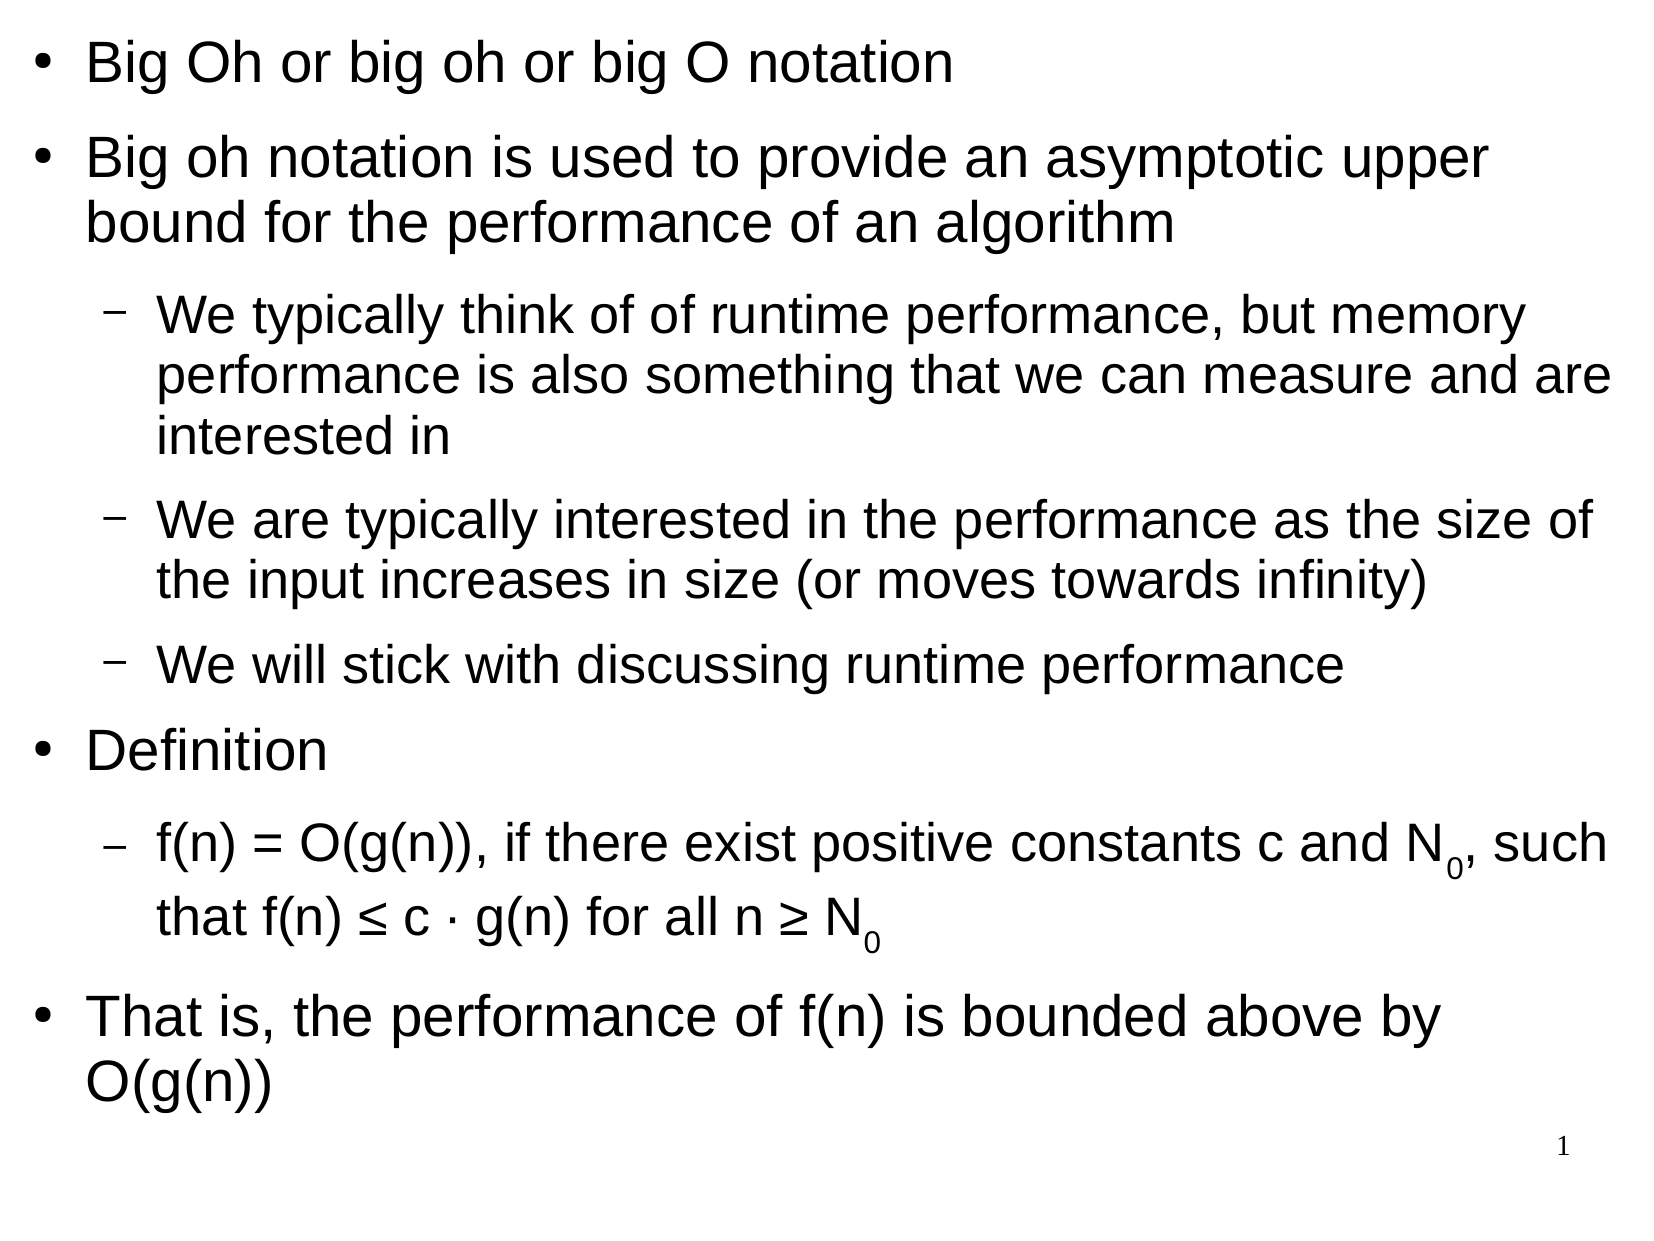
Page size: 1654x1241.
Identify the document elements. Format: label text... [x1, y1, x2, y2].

list Big Oh or big oh or big O notation Big oh notation is used to provide an asymptotic upper bound for the performance of an algorithm We typically think of of runtime performance, but memory performance is also something that we can measure and are interested in We are typically interested in the performance as the size of the input increases in size (or moves towards infinity) We will stick with discussing runtime performance Definition f(n) = O(g(n)), if there exist positive constants c and N0, such that f(n) ≤ c ∙ g(n) for all n ≥ N0 That is, the performance of f(n) is bounded above by O(g(n)) [15, 30, 1636, 1231]
